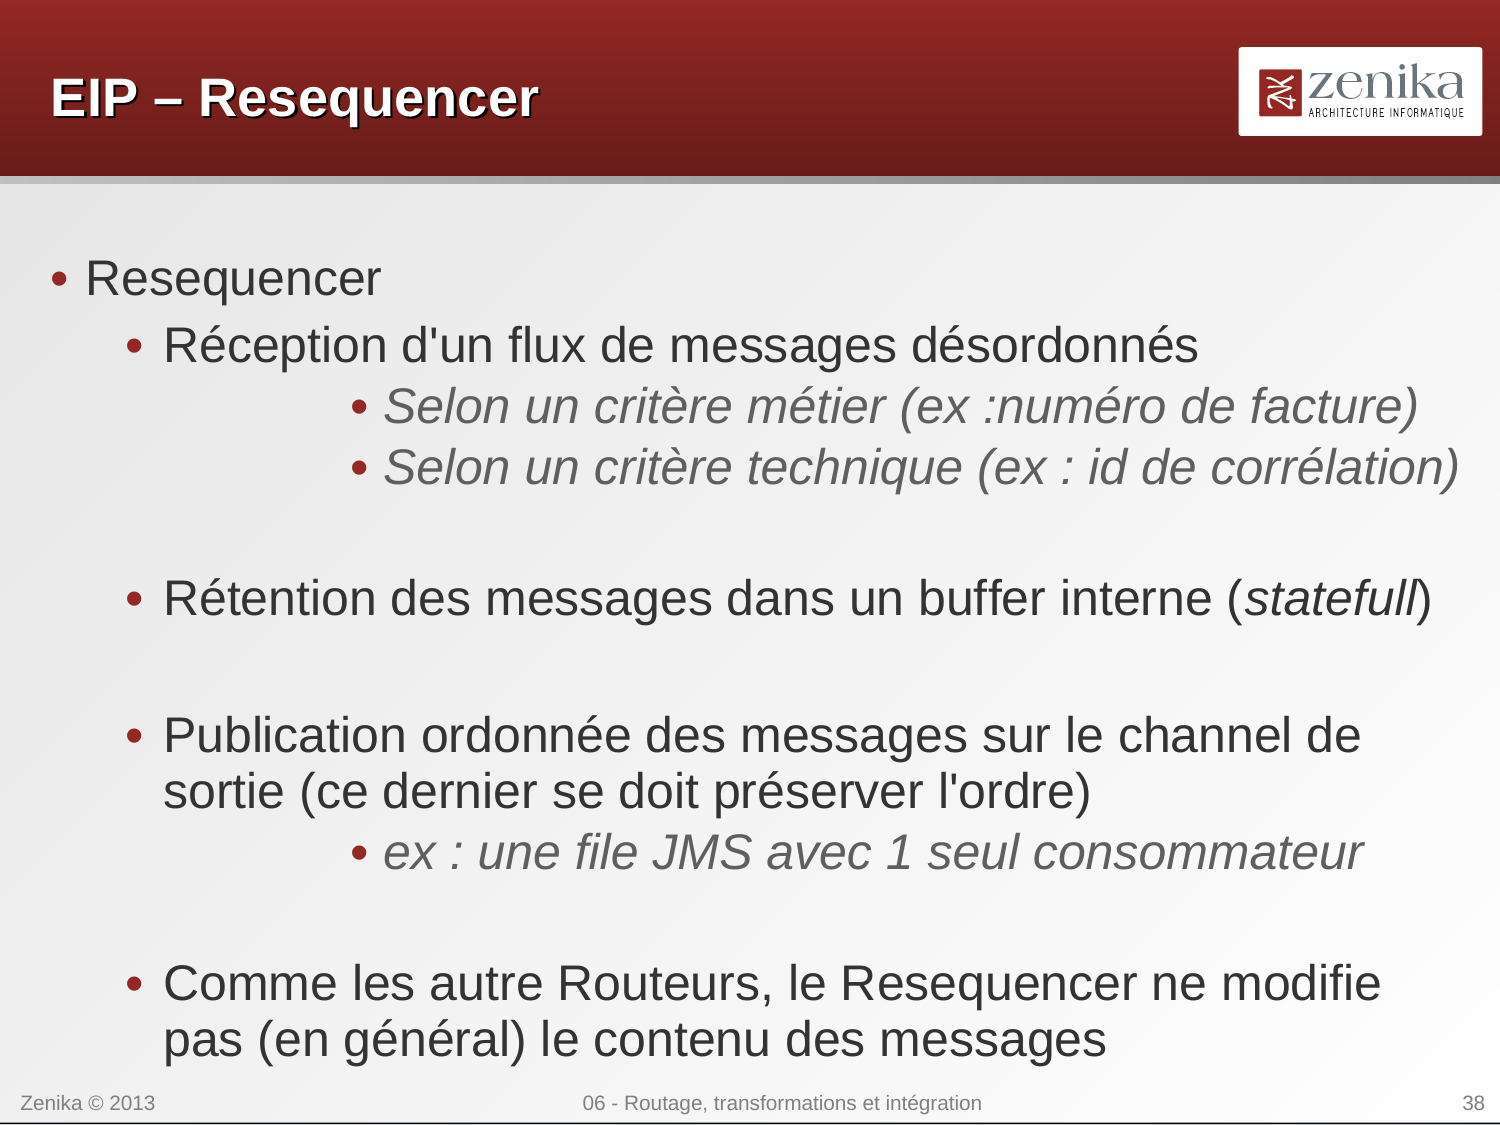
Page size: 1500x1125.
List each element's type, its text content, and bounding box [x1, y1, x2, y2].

title EIP – Resequencer [50, 22, 1206, 172]
list Resequencer Réception d'un flux de messages désordonnés Selon un critère métier (ex :numéro de facture) Selon un critère technique (ex : id de corrélation) Rétention des messages dans un buffer interne (statefull) Publication ordonnée des messages sur le channel de sortie (ce dernier se doit préserver l'ordre) ex : une file JMS avec 1 seul consommateur Comme les autre Routeurs, le Resequencer ne modifie pas (en général) le contenu des messages [50, 250, 1477, 1068]
picture [1257, 58, 1464, 125]
